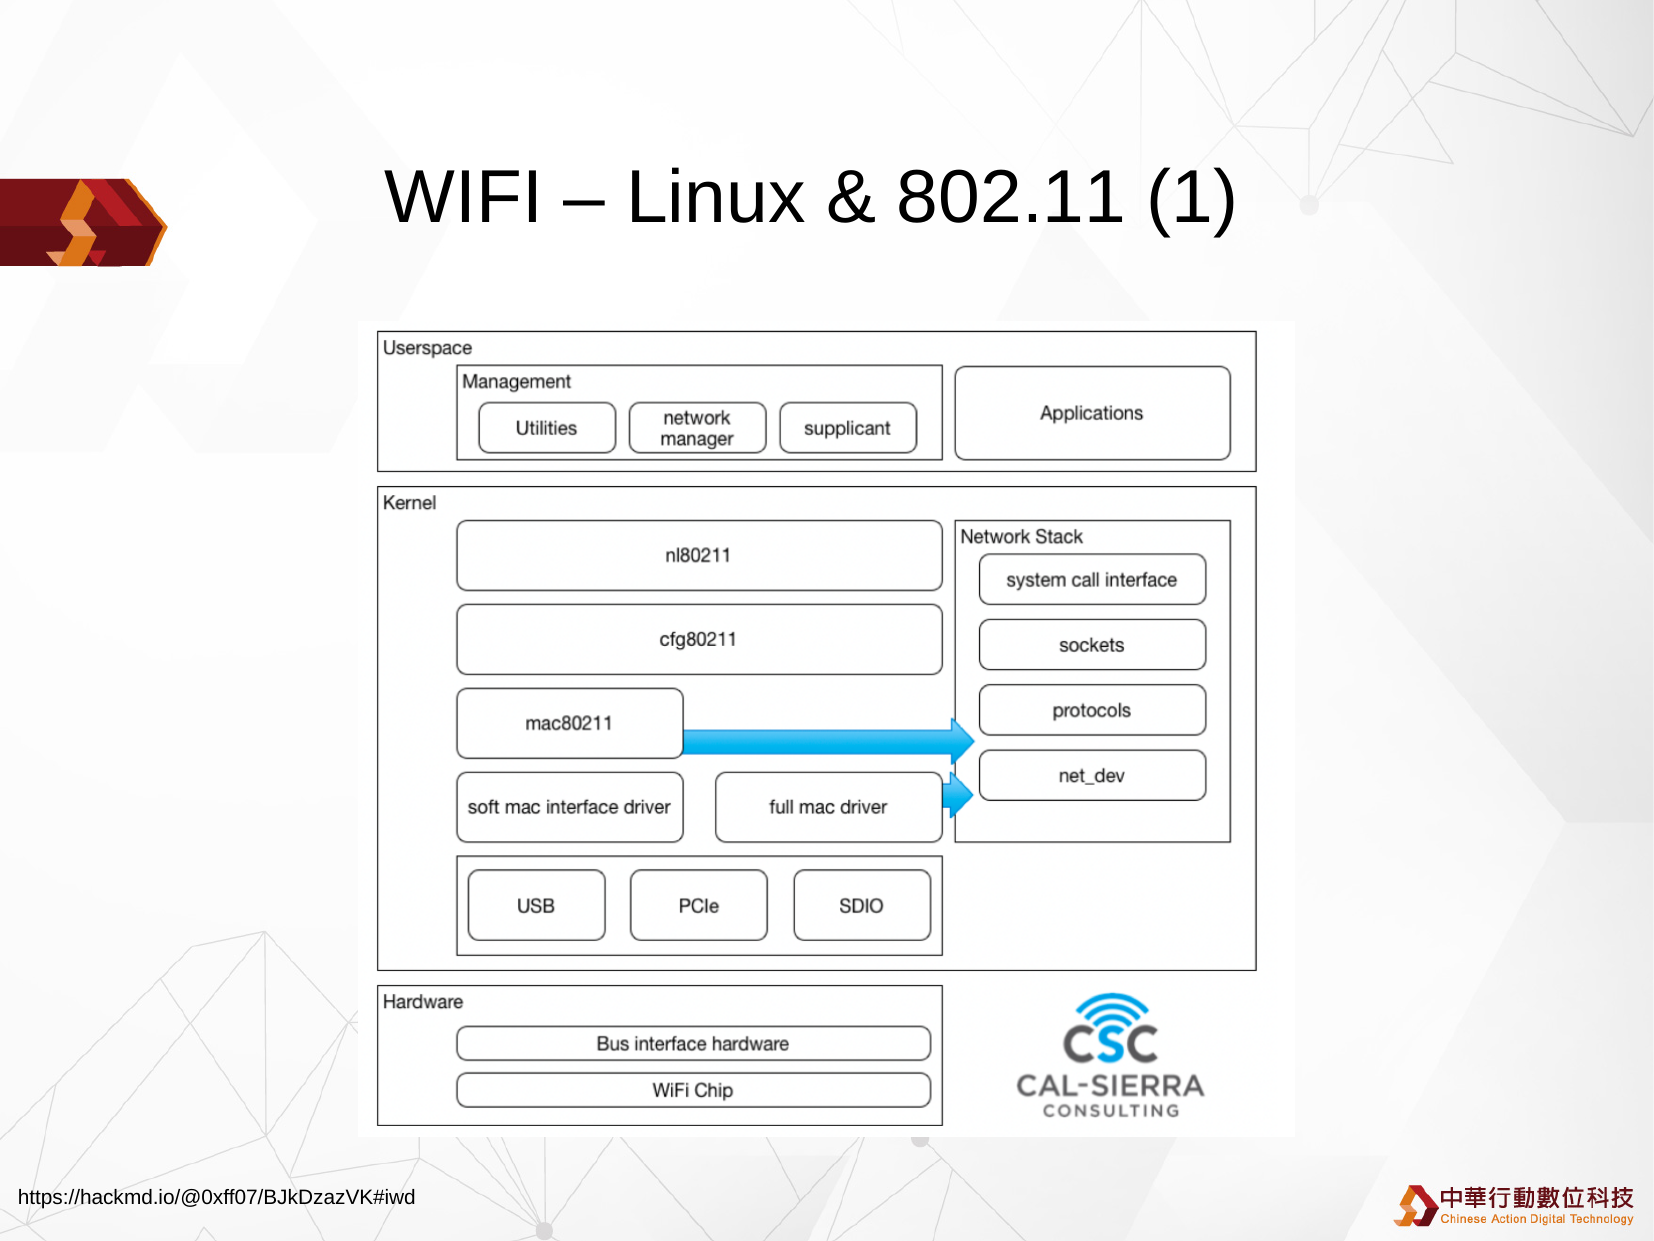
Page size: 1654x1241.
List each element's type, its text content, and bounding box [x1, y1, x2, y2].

picture [0, 0, 1654, 1241]
title WIFI – Linux & 802.11 (1) [118, 112, 1506, 281]
text_box https://hackmd.io/@0xff07/BJkDzazVK#iwd [3, 1178, 751, 1236]
